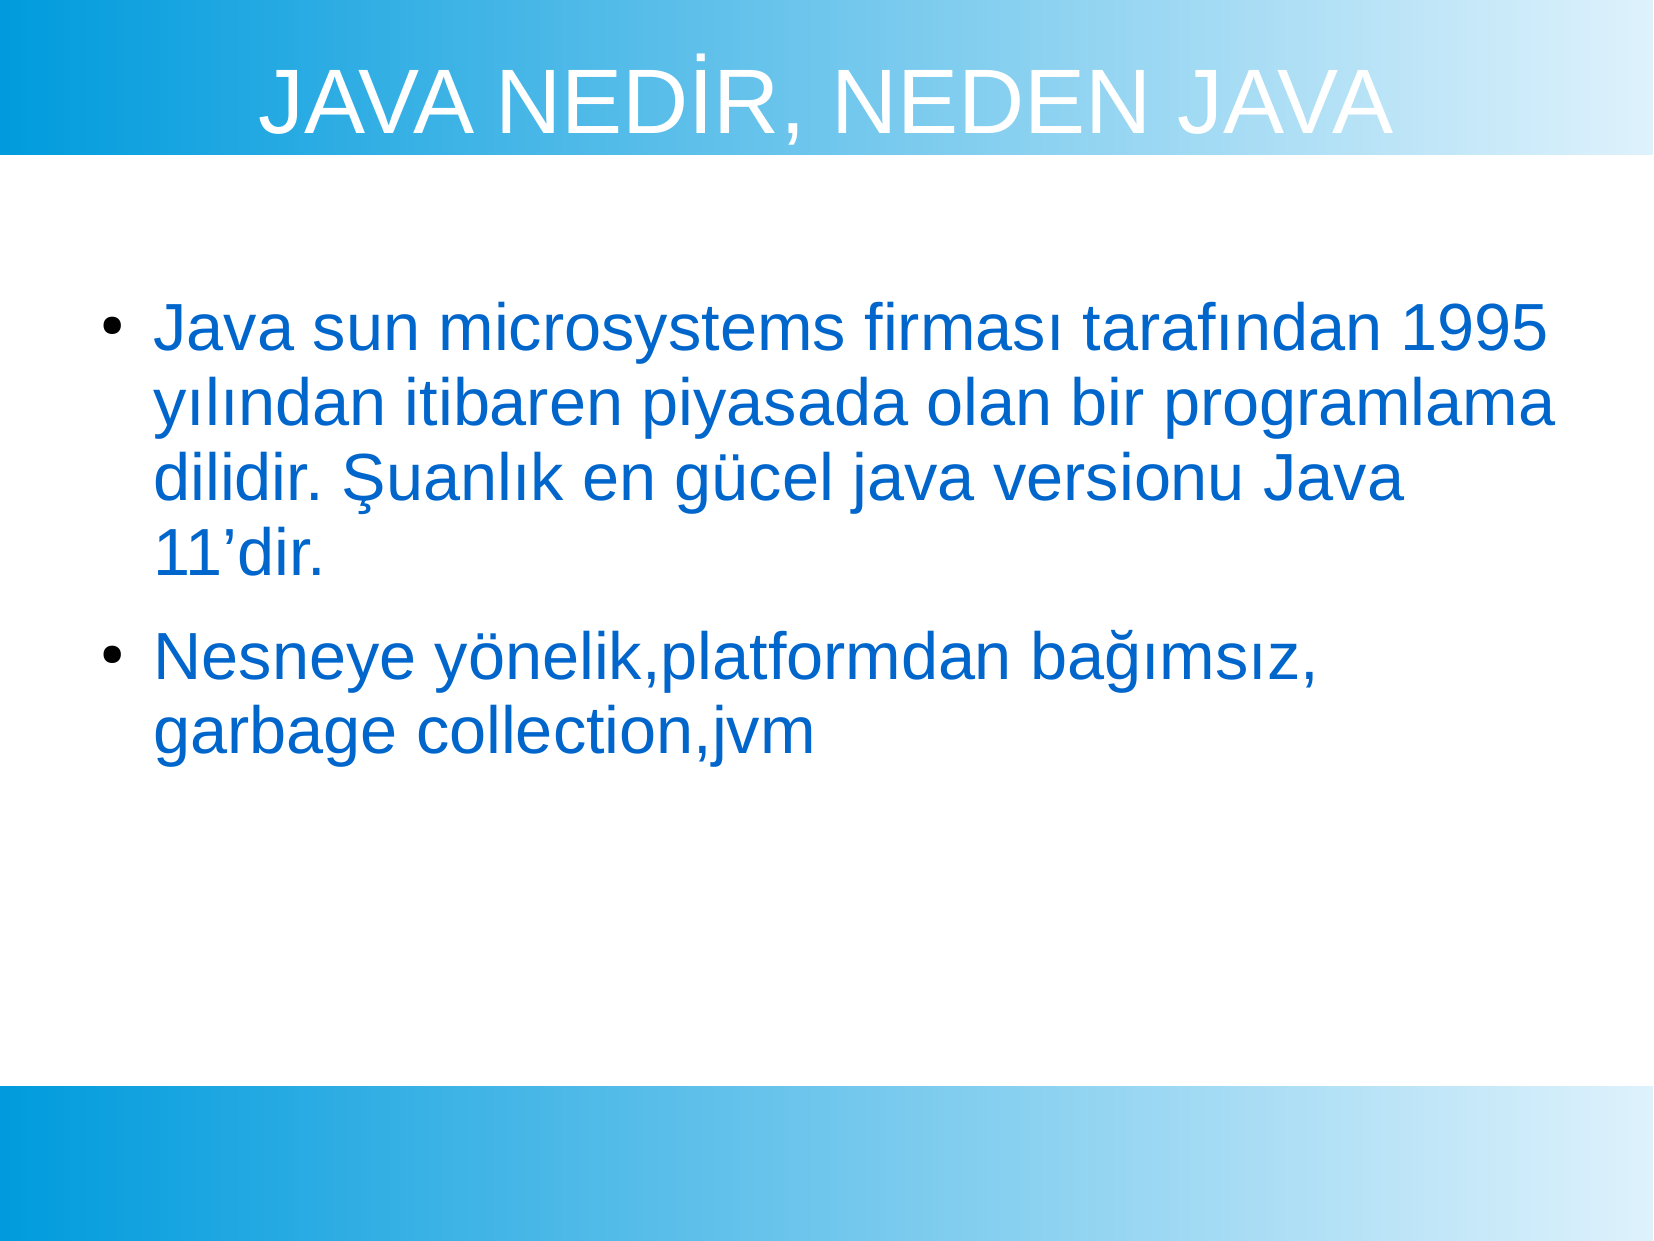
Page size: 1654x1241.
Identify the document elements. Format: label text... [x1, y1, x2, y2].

title JAVA NEDİR, NEDEN JAVA [82, 49, 1571, 155]
list Java sun microsystems firması tarafından 1995 yılından itibaren piyasada olan bir programlama dilidir. Şuanlık en gücel java versionu Java 11’dir. Nesneye yönelik,platformdan bağımsız, garbage collection,jvm [82, 290, 1571, 1010]
